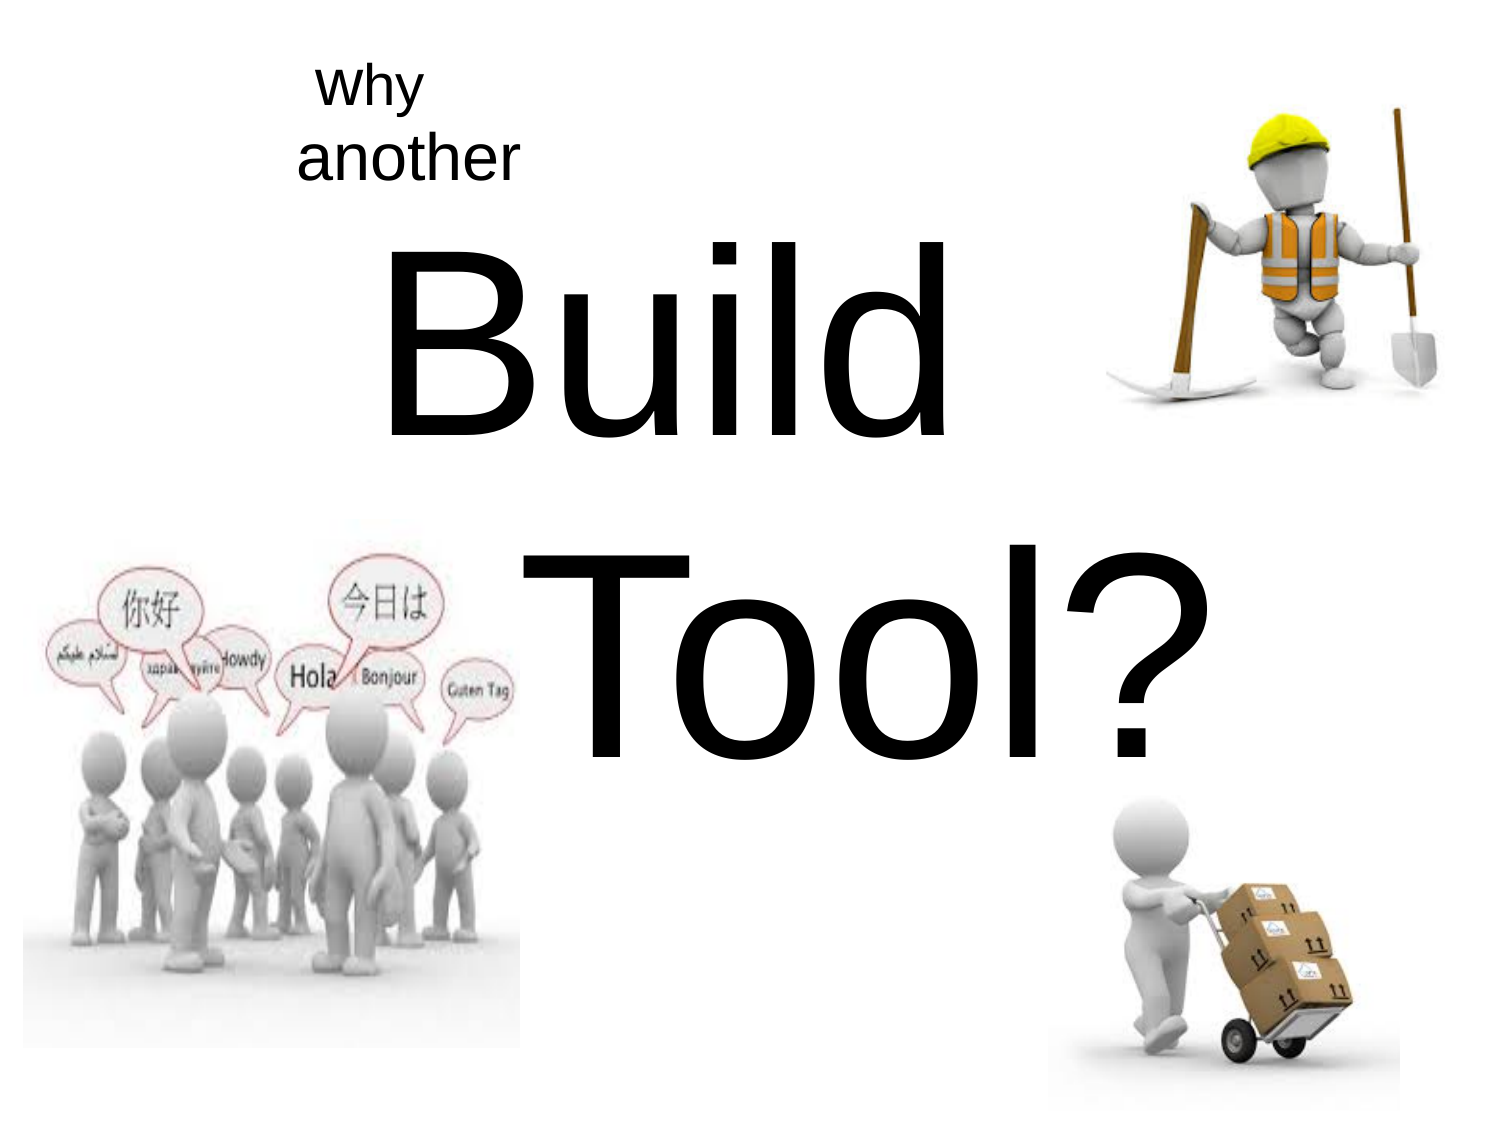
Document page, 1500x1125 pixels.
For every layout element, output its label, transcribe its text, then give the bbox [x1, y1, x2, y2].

subtitle why another Build Tool? [75, 45, 1425, 915]
picture [1048, 758, 1400, 1111]
picture [23, 519, 520, 1048]
picture [1094, 92, 1465, 426]
